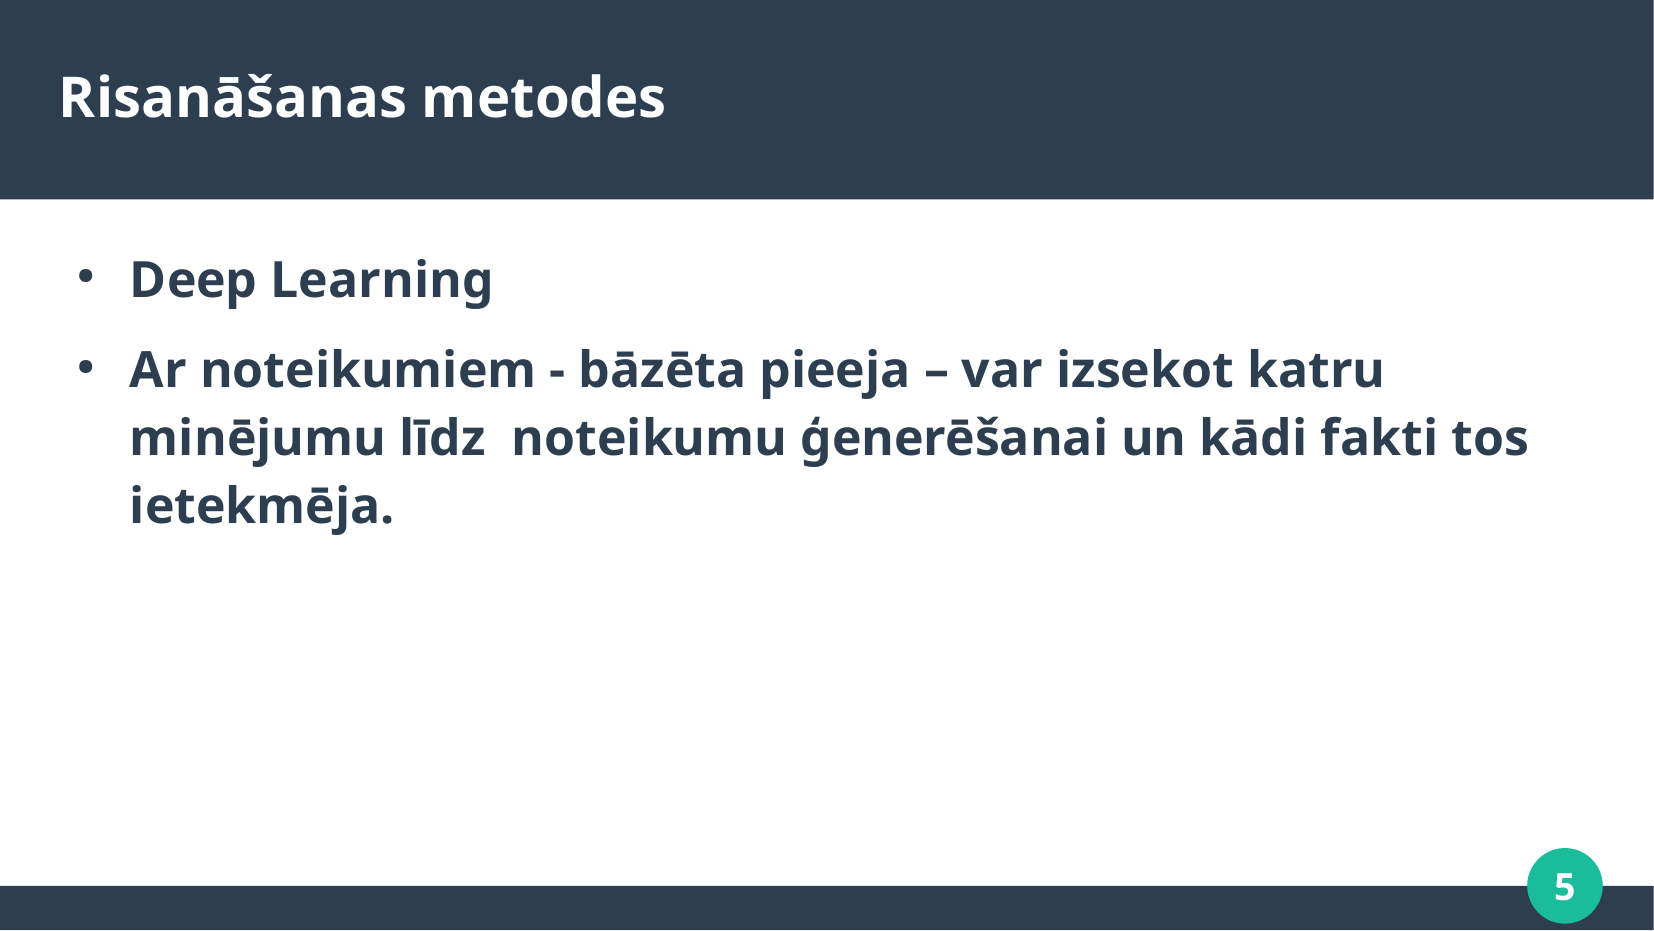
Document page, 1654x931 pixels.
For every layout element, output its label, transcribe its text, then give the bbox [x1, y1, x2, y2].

title Risanāšanas metodes [59, 37, 1595, 155]
list Deep Learning Ar noteikumiem - bāzēta pieeja – var izsekot katru minējumu līdz noteikumu ģenerēšanai un kādi fakti tos ietekmēja. [59, 243, 1595, 864]
